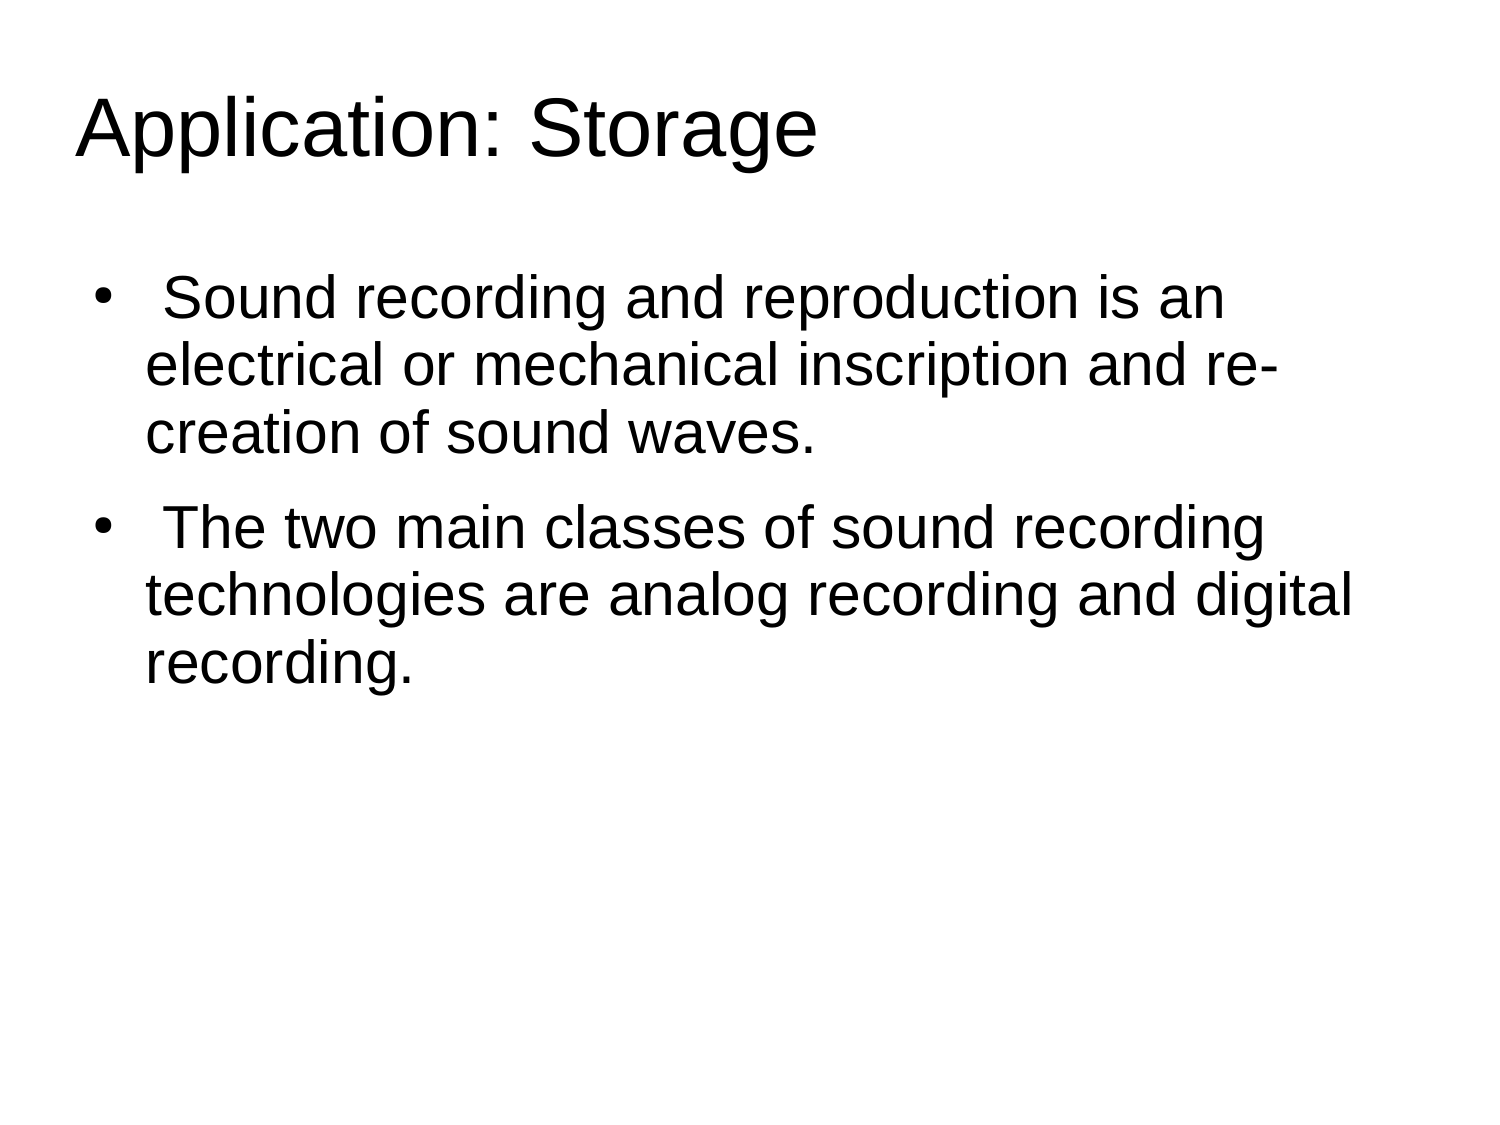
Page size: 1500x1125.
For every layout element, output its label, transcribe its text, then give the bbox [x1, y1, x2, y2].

title Application: Storage [75, 33, 1426, 222]
list Sound recording and reproduction is an electrical or mechanical inscription and re-creation of sound waves. The two main classes of sound recording technologies are analog recording and digital recording. [75, 263, 1425, 916]
